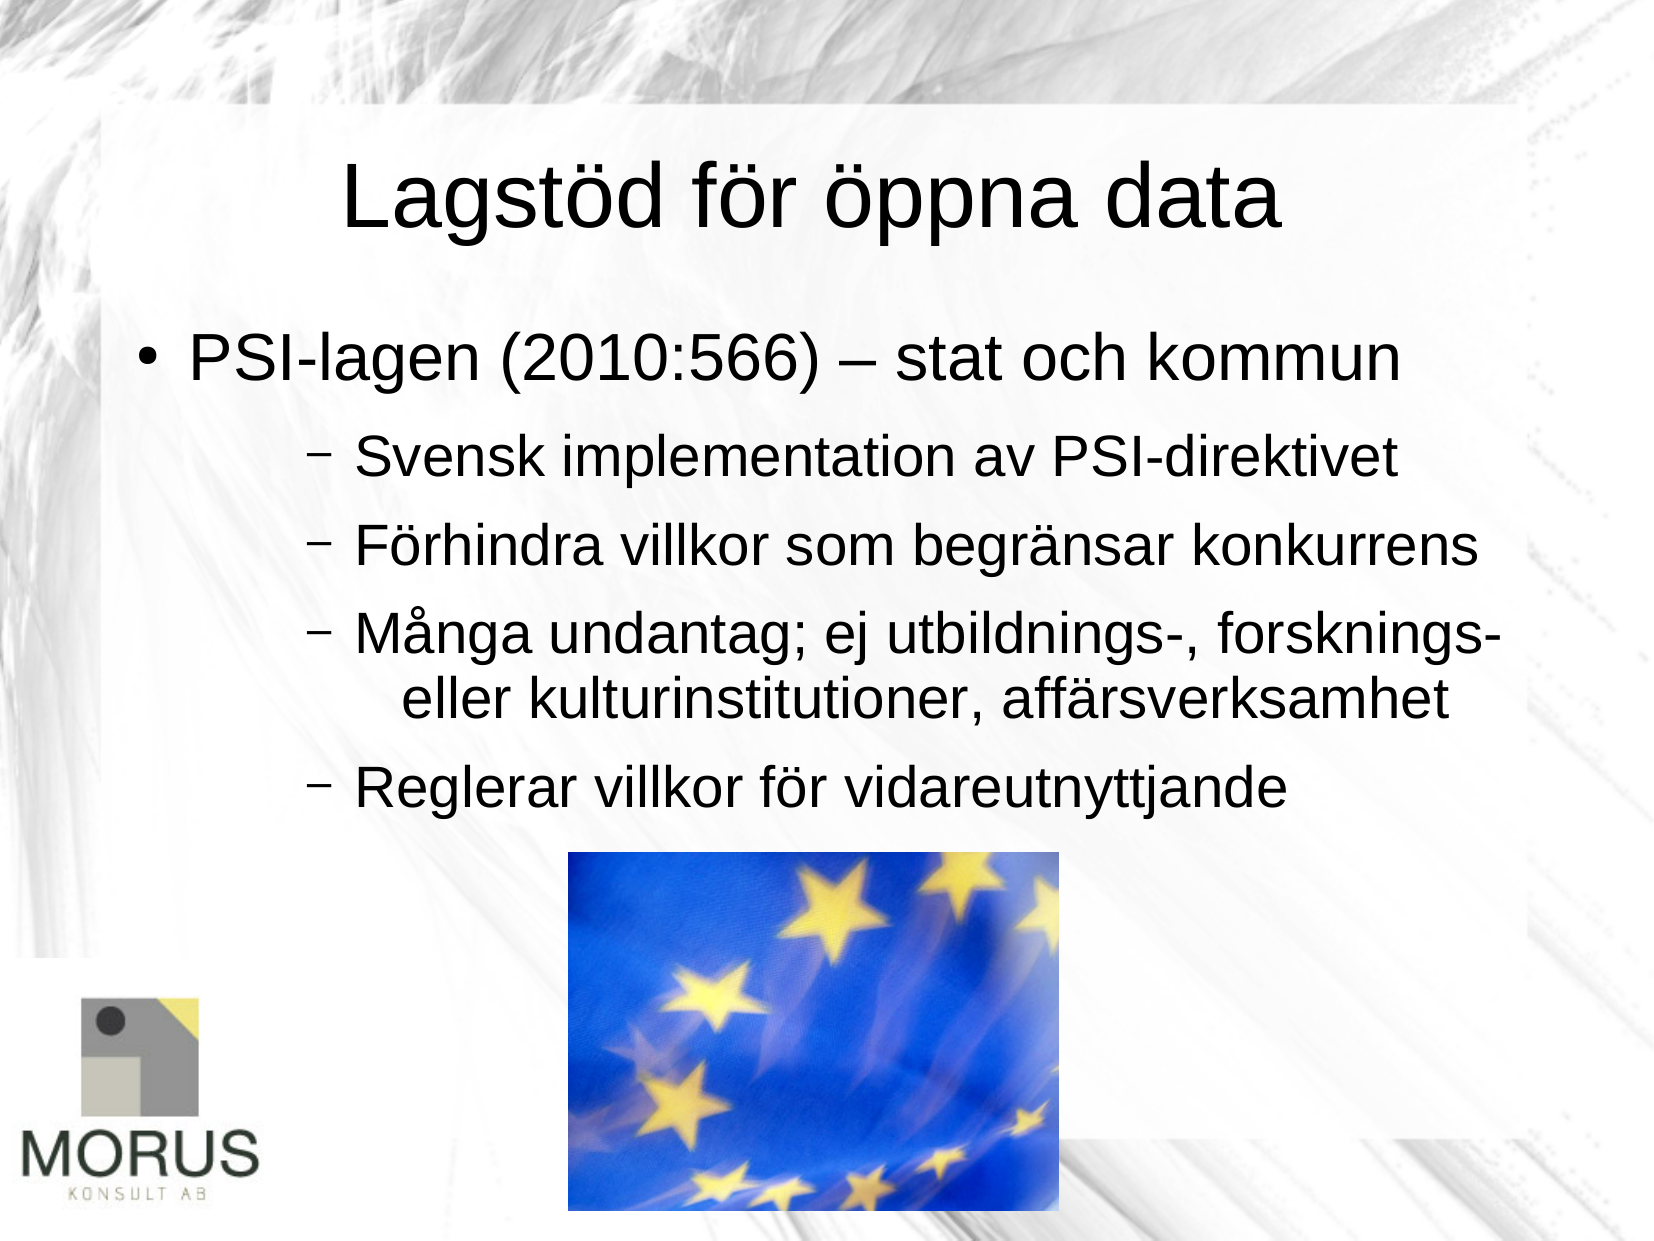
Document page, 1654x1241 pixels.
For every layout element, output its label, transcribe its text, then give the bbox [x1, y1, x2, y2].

list PSI-lagen (2010:566) – stat och kommun Svensk implementation av PSI-direktivet Förhindra villkor som begränsar konkurrens Många undantag; ej utbildnings-, forsknings- eller kulturinstitutioner, affärsverksamhet Reglerar villkor för vidareutnyttjande [118, 319, 1571, 1040]
title Lagstöd för öppna data [118, 112, 1506, 281]
picture [0, 0, 1654, 1241]
